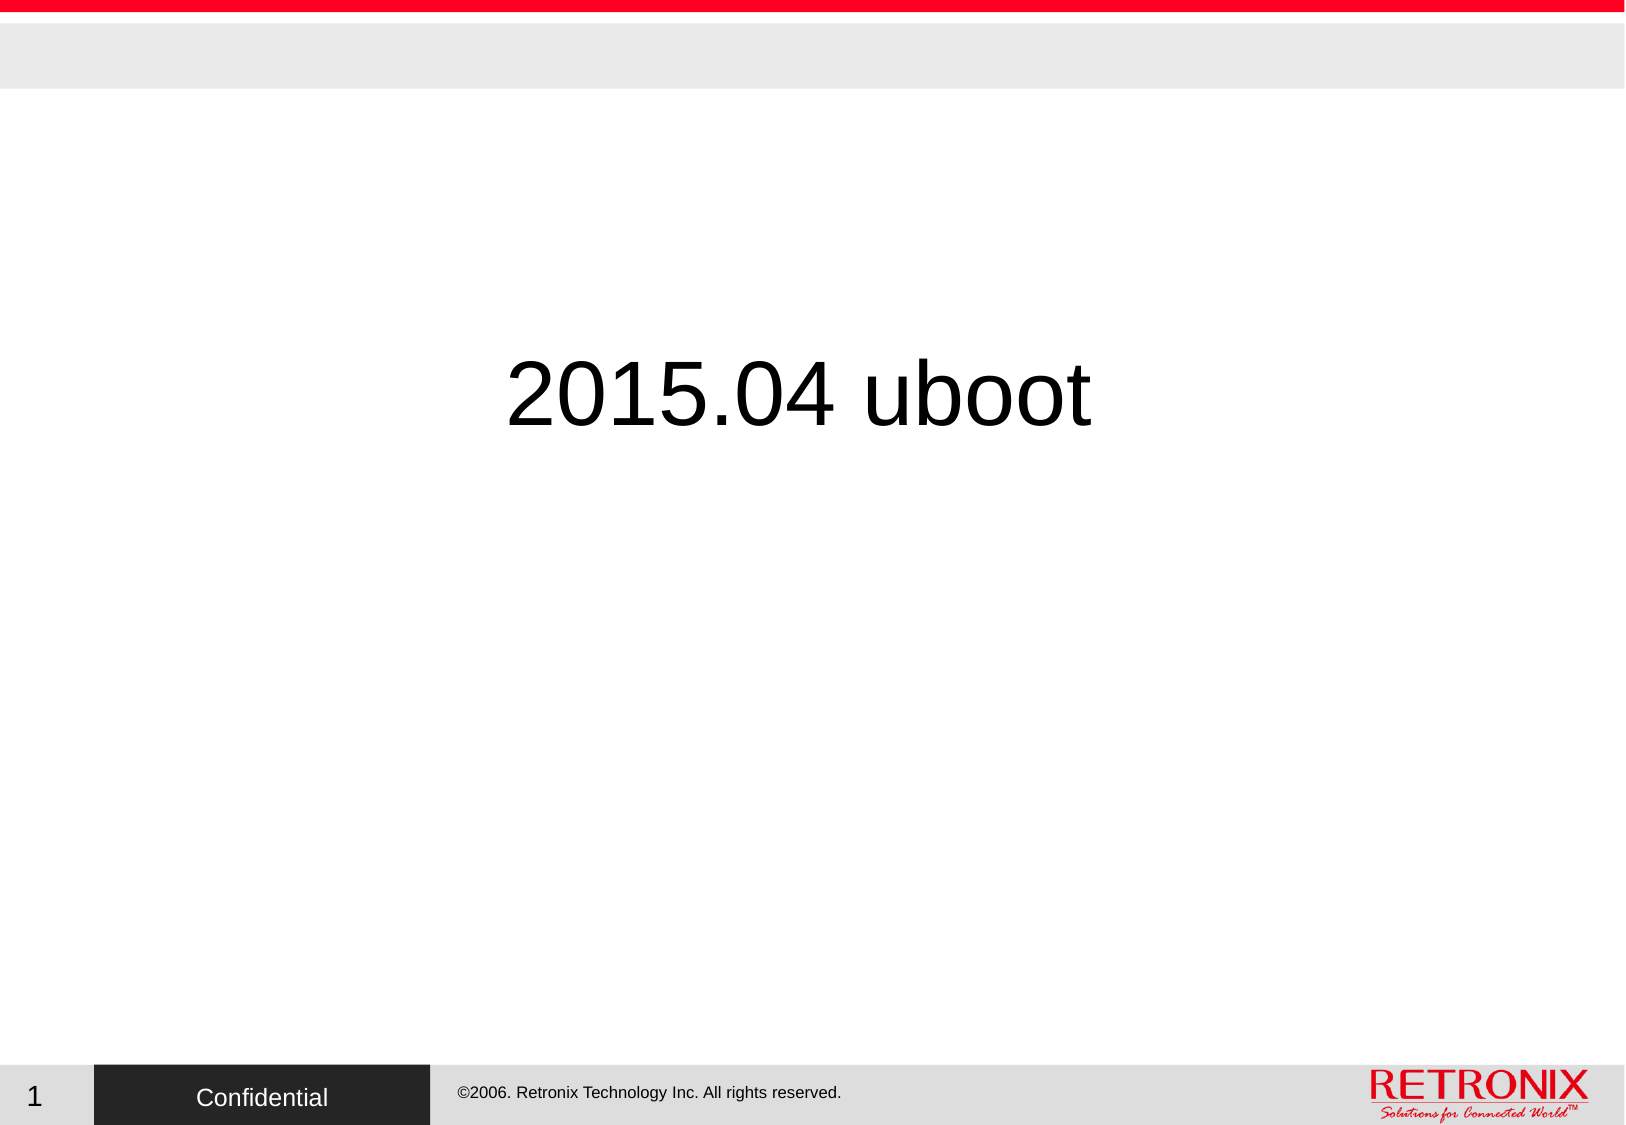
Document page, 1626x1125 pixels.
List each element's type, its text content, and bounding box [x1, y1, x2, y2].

title 2015.04 uboot [67, 299, 1531, 488]
text_box <number> [11, 1070, 100, 1116]
picture [1367, 1067, 1592, 1125]
